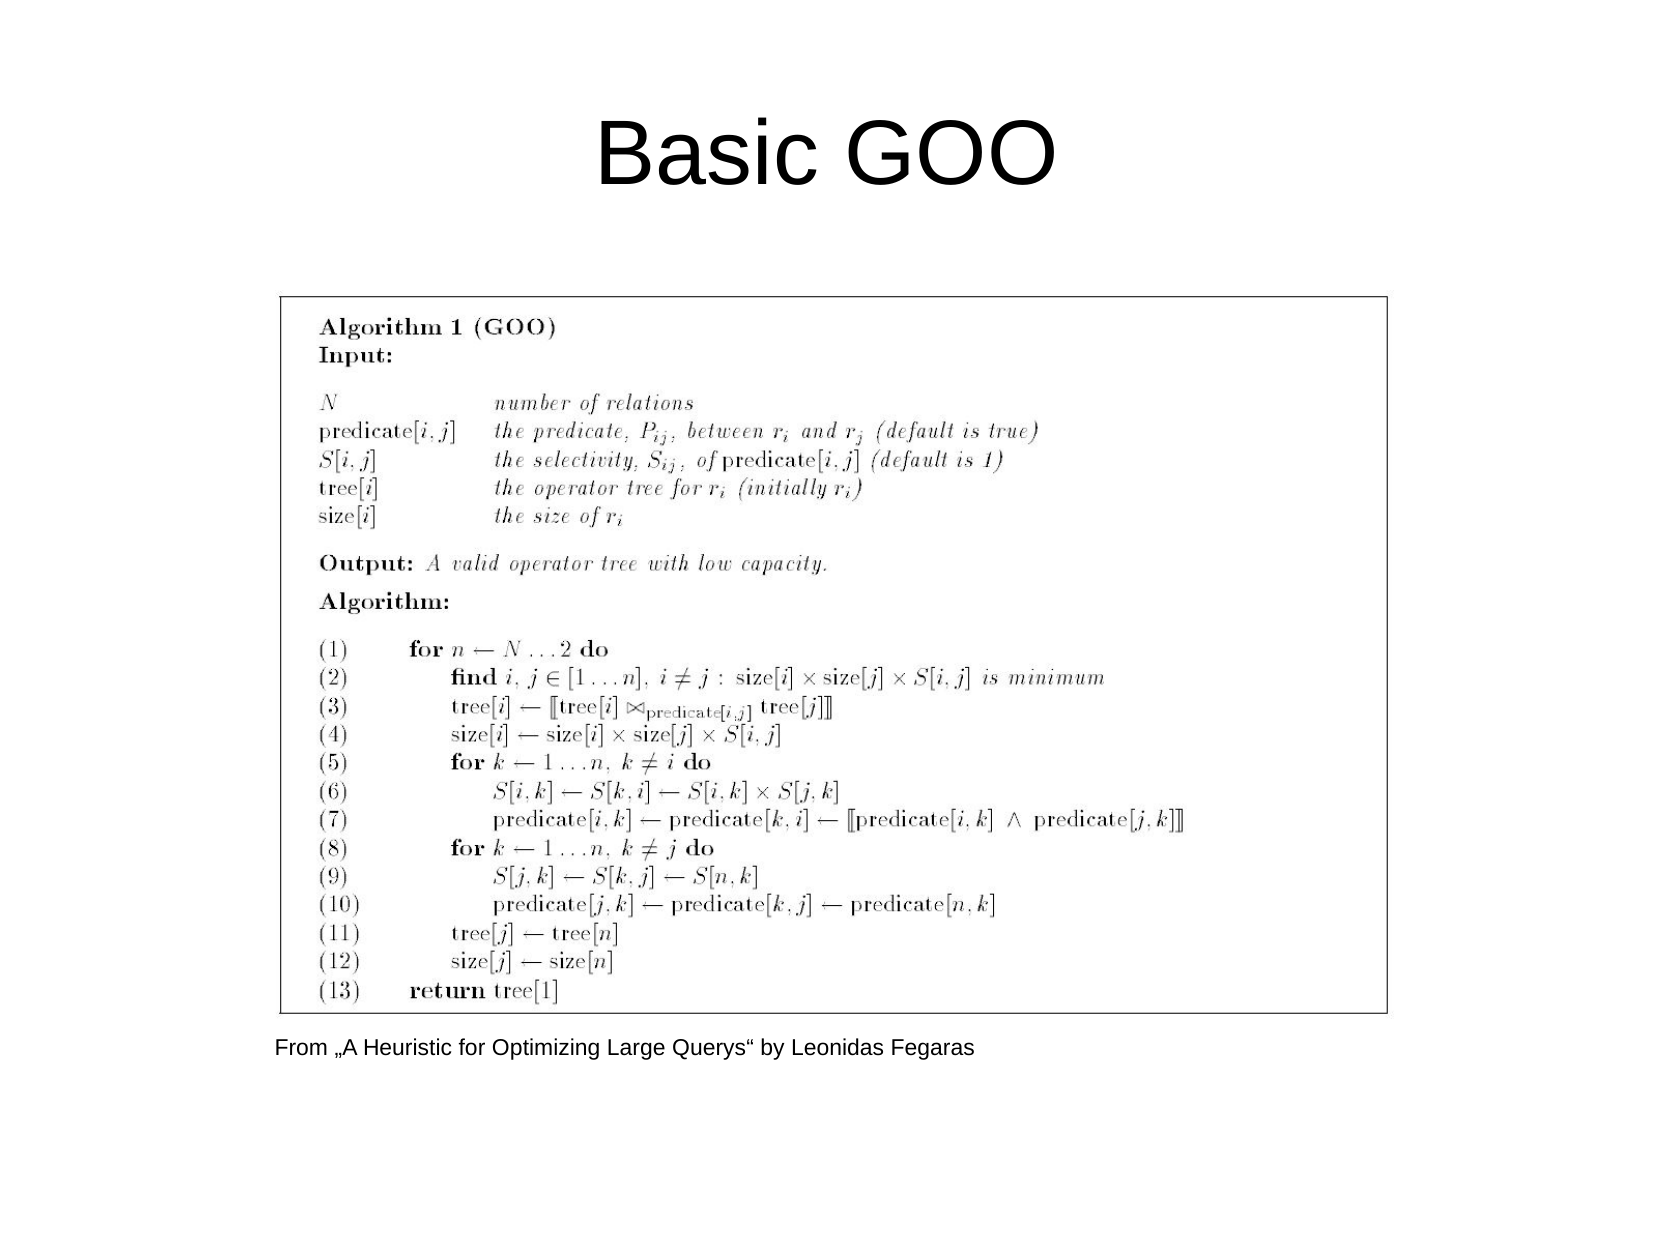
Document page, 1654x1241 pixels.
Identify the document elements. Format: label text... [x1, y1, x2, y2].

picture [275, 290, 1394, 1020]
title Basic GOO [82, 49, 1571, 257]
text_box From „A Heuristic for Optimizing Large Querys“ by Leonidas Fegaras [259, 1027, 1371, 1127]
